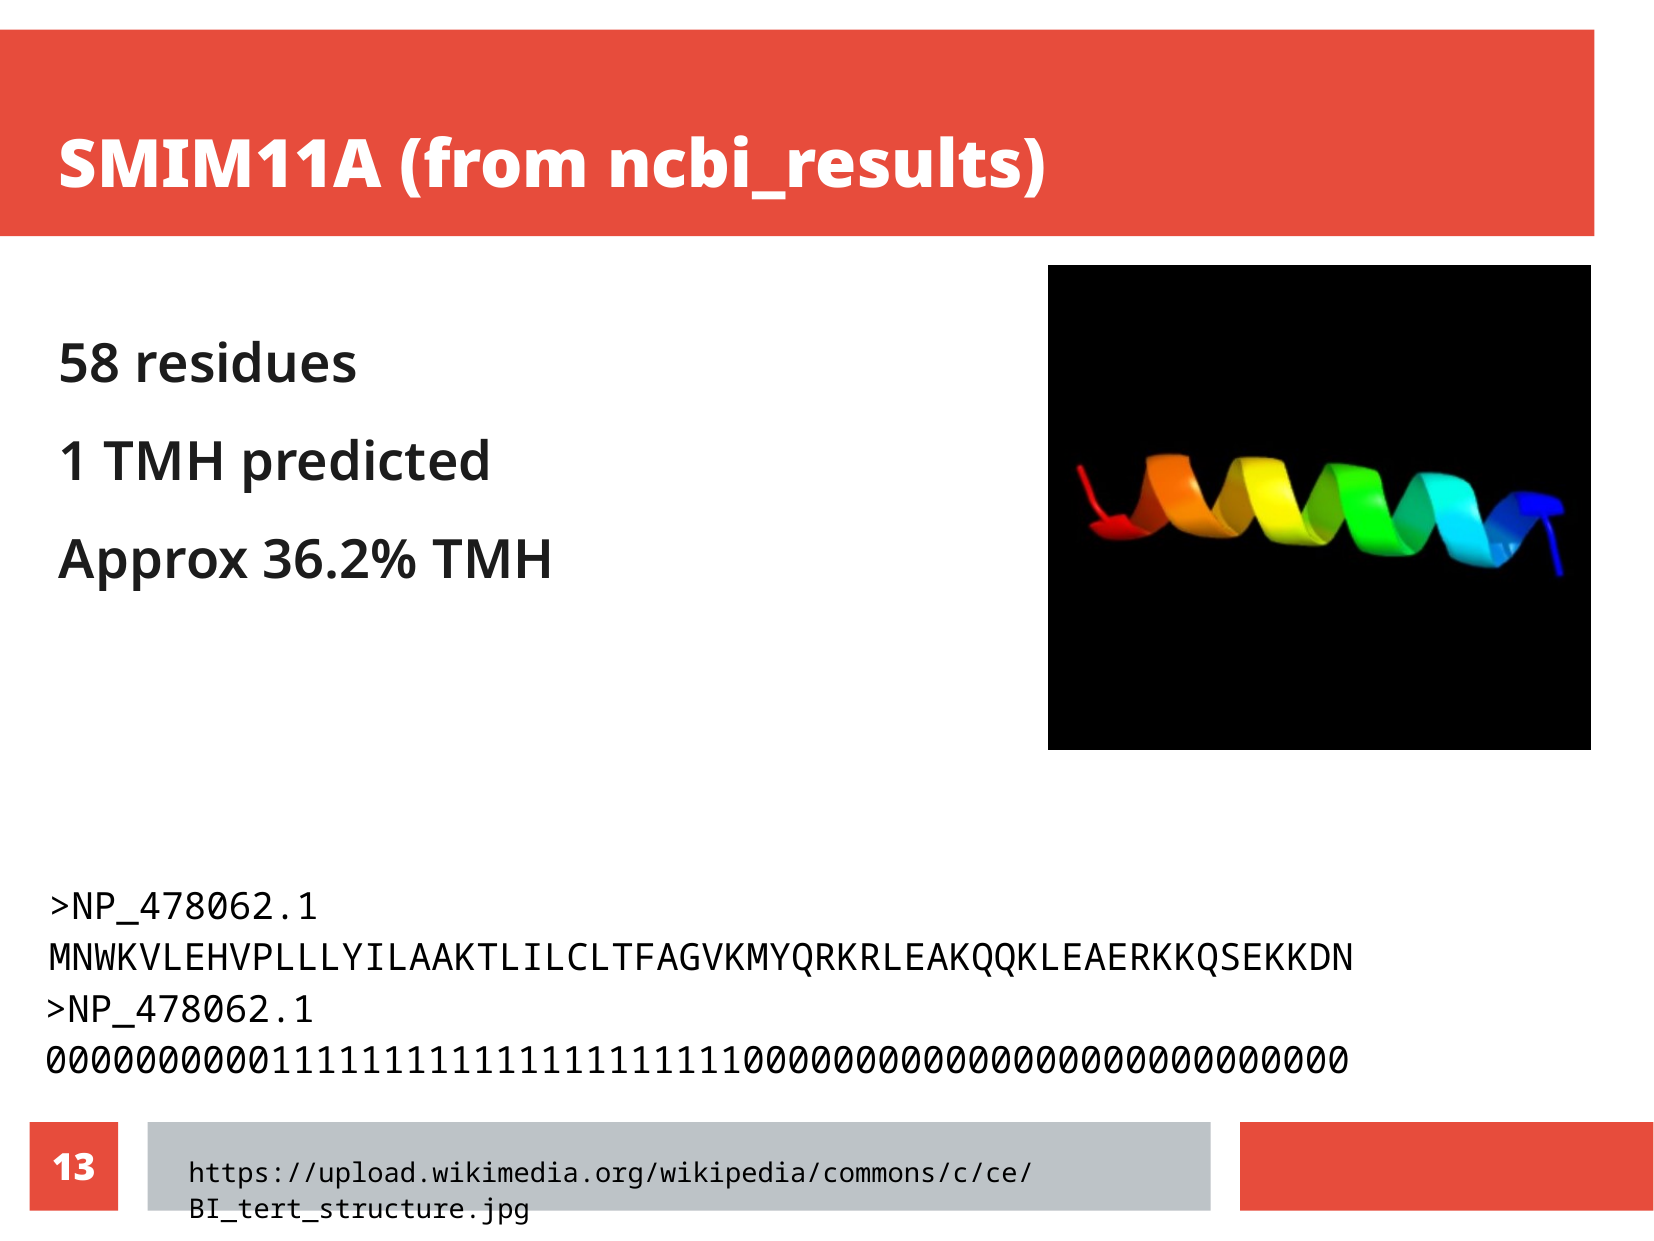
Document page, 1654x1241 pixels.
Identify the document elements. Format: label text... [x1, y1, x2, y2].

list 58 residues 1 TMH predicted Approx 36.2% TMH [59, 324, 1036, 872]
list 58 residues 1 TMH predicted Approx 36.2% TMH [807, 963, 986, 975]
text_box >NP_478062.1 MNWKVLEHVPLLLYILAAKTLILCLTFAGVKMYQRKRLEAKQQKLEAERKKQSEKKDN [34, 872, 1152, 963]
title SMIM11A (from ncbi_results) [59, 59, 1595, 207]
text_box >NP_478062.1 0000000000111111111111111111111000000000000000000000000000 [30, 975, 1148, 1104]
picture [1048, 265, 1591, 751]
list 58 residues 1 TMH predicted Approx 36.2% TMH [59, 963, 806, 975]
text_box https://upload.wikimedia.org/wikipedia/commons/c/ce/BI_tert_structure.jpg [173, 1146, 1220, 1192]
